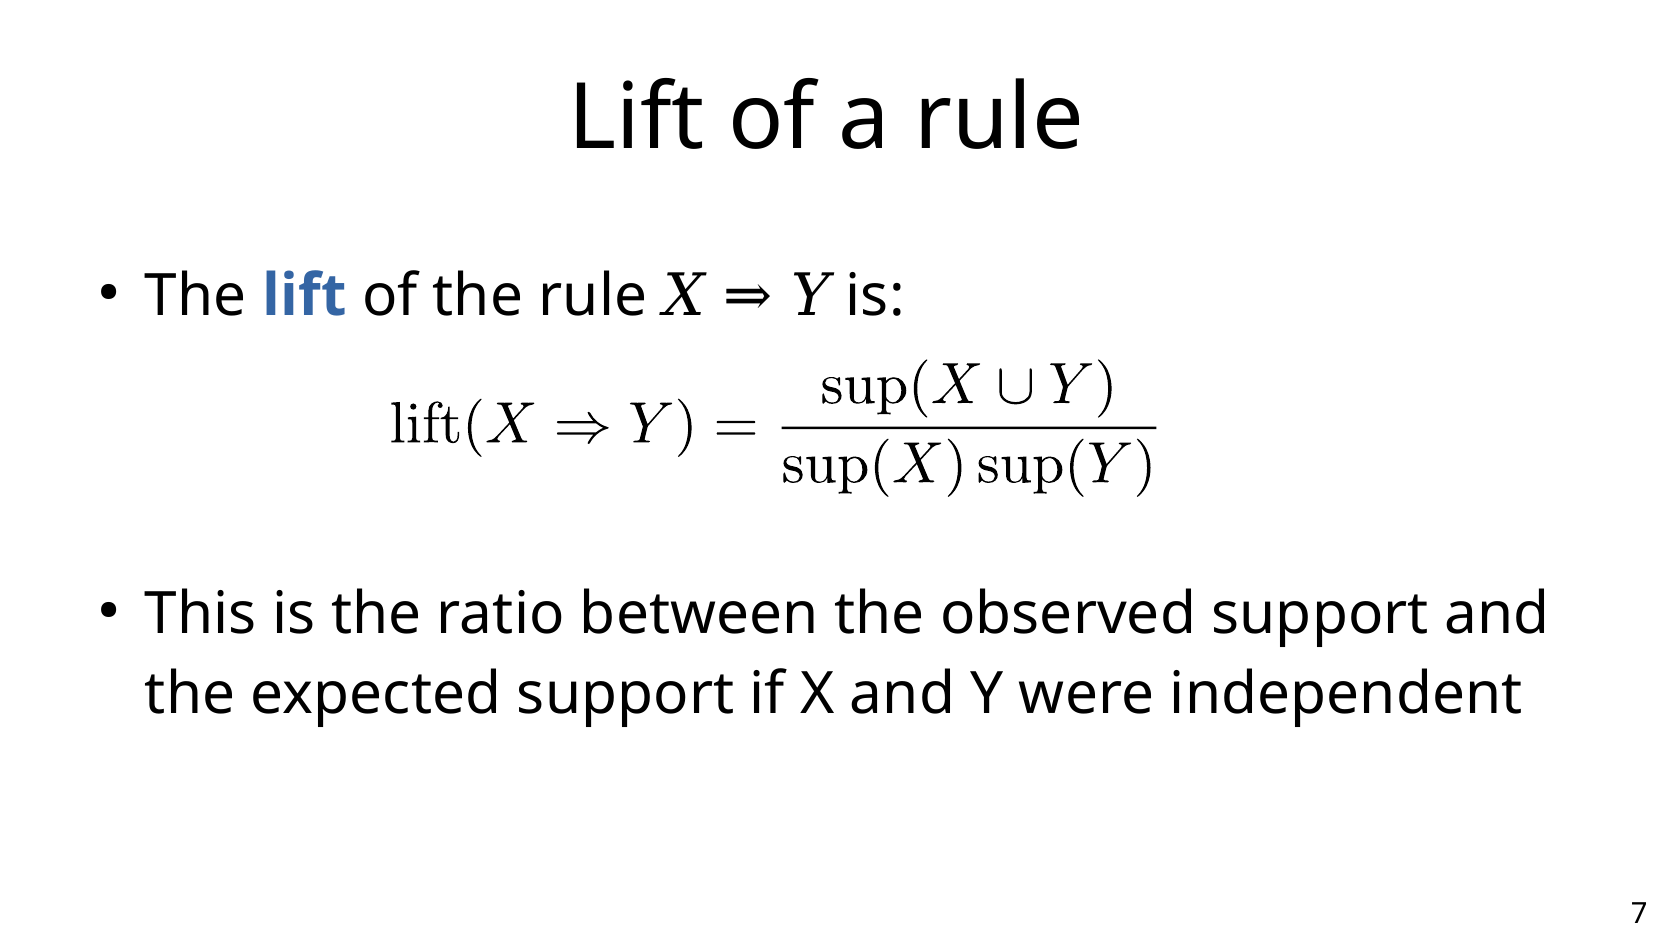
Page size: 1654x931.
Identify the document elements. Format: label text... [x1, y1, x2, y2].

list The lift of the rule X ⇒ Y is: This is the ratio between the observed support and the expected support if X and Y were independent [82, 253, 1571, 793]
text_box [389, 359, 1157, 497]
title Lift of a rule [82, 1, 1571, 226]
